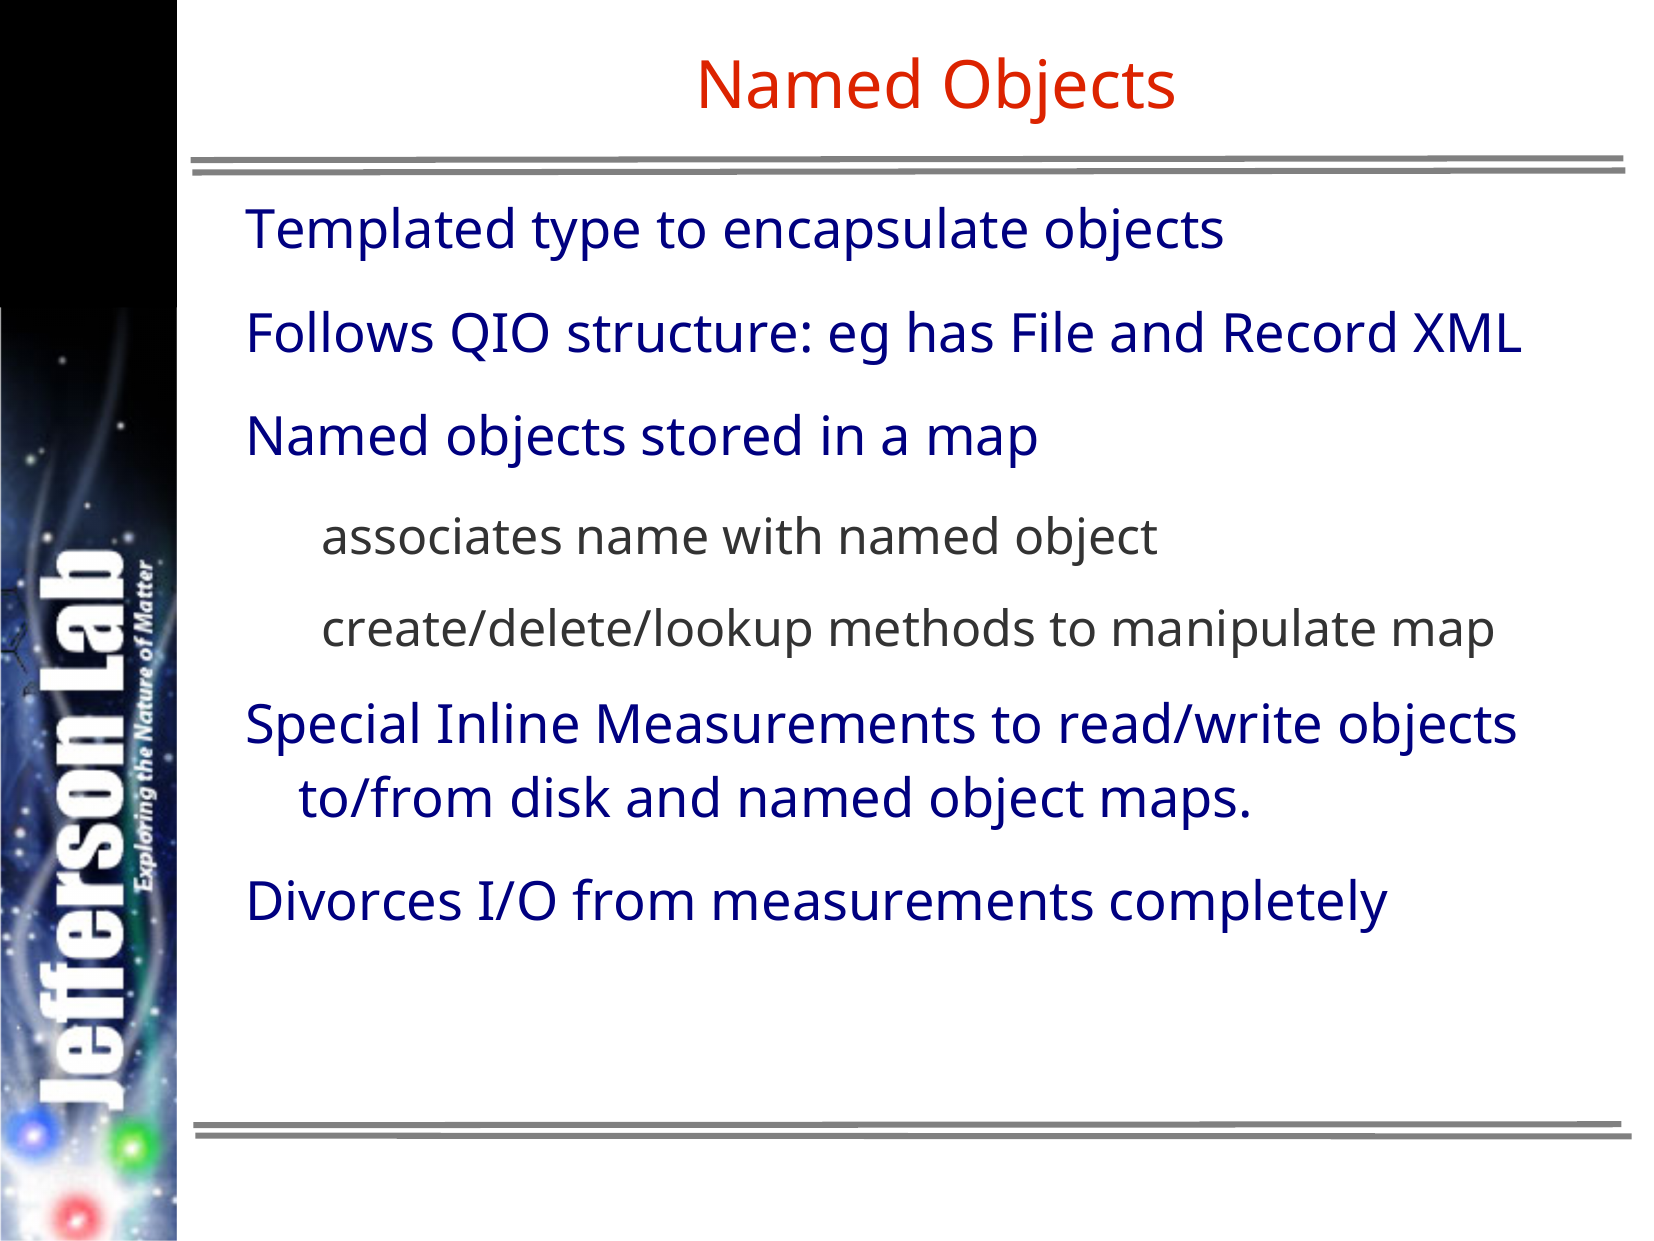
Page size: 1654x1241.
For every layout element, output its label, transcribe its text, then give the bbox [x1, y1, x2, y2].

title Named Objects [235, 17, 1638, 149]
list Templated type to encapsulate objects Follows QIO structure: eg has File and Record XML Named objects stored in a map associates name with named object create/delete/lookup methods to manipulate map Special Inline Measurements to read/write objects to/from disk and named object maps. Divorces I/O from measurements completely [227, 190, 1628, 1100]
picture [2, 308, 176, 1240]
